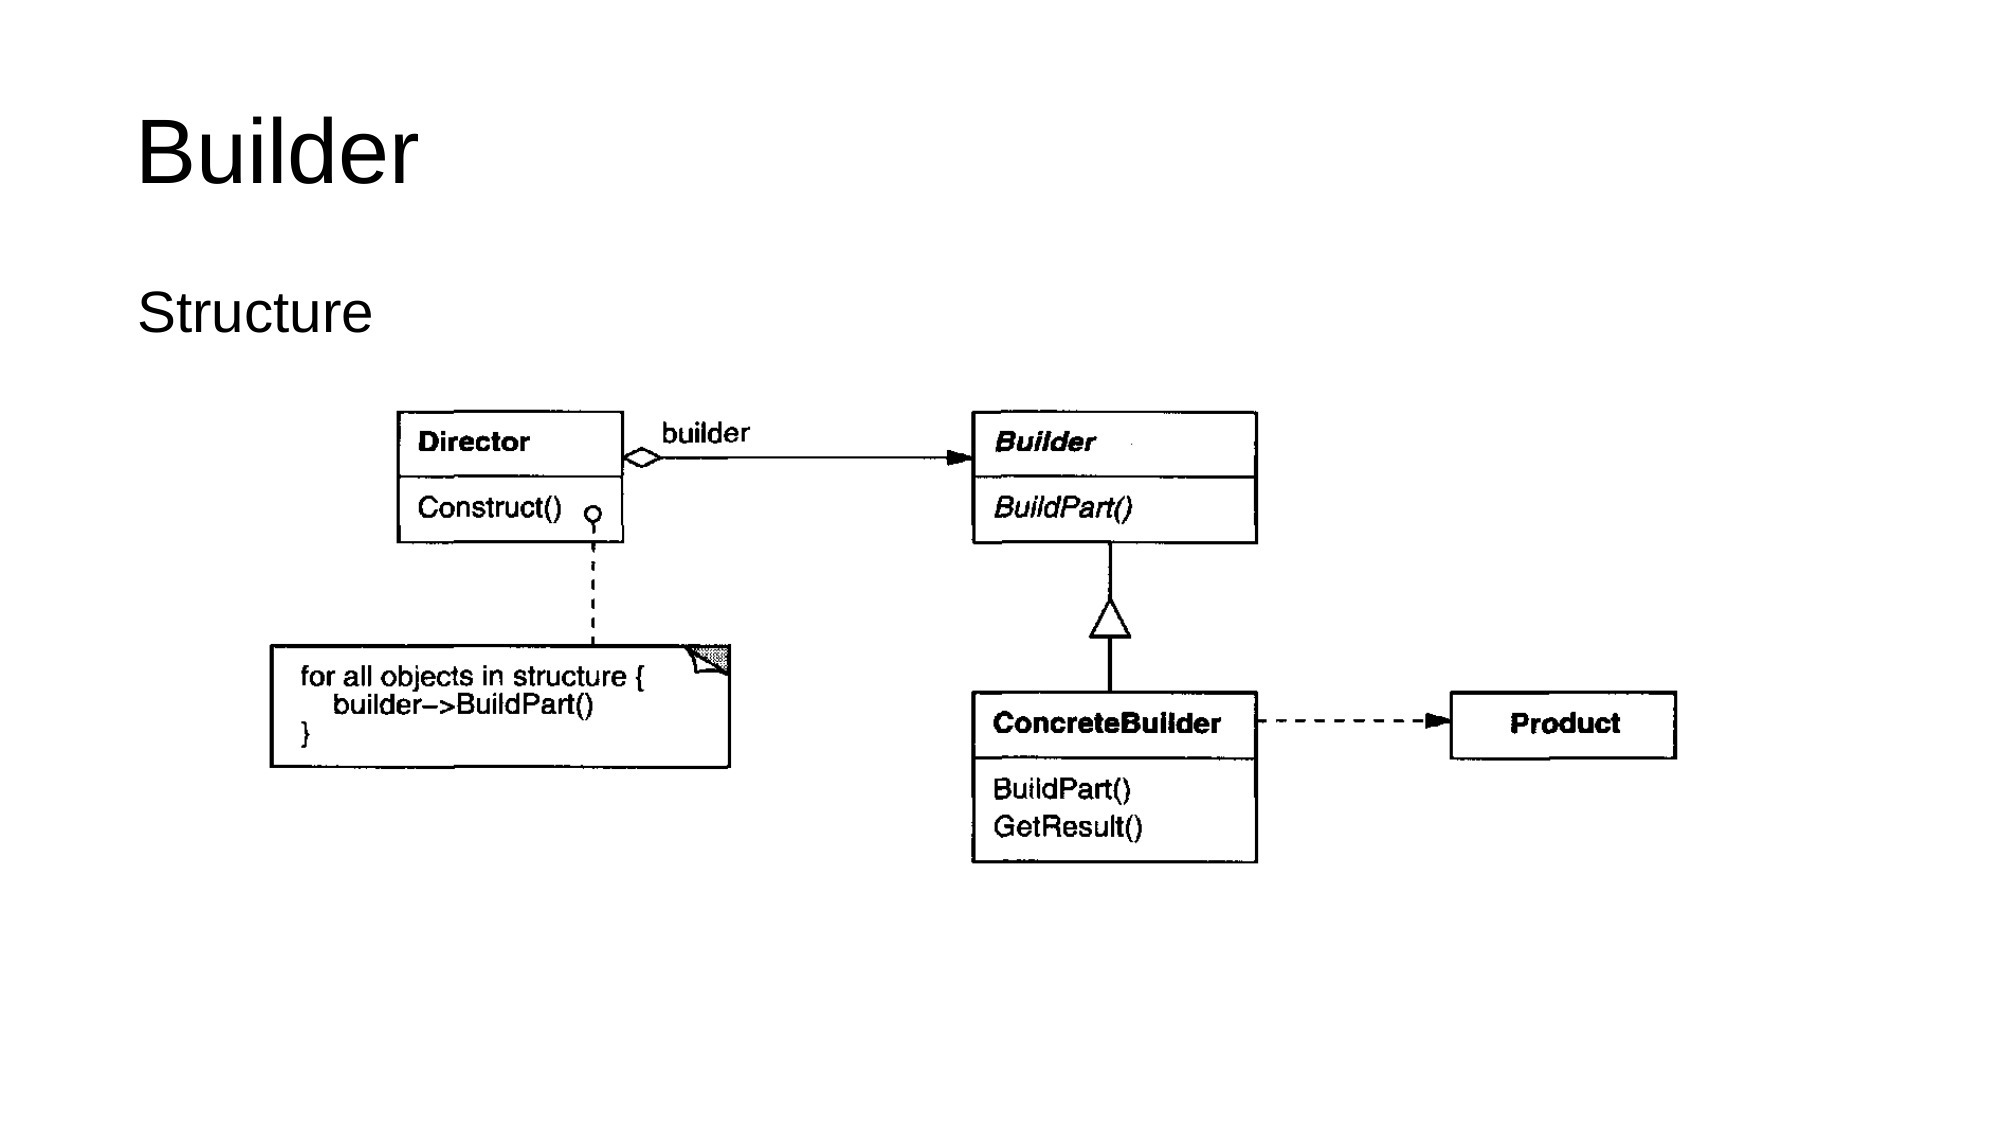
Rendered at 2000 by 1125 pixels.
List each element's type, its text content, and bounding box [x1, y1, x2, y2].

title Builder [135, 105, 448, 208]
title Structure [137, 270, 391, 361]
picture [240, 379, 1763, 927]
